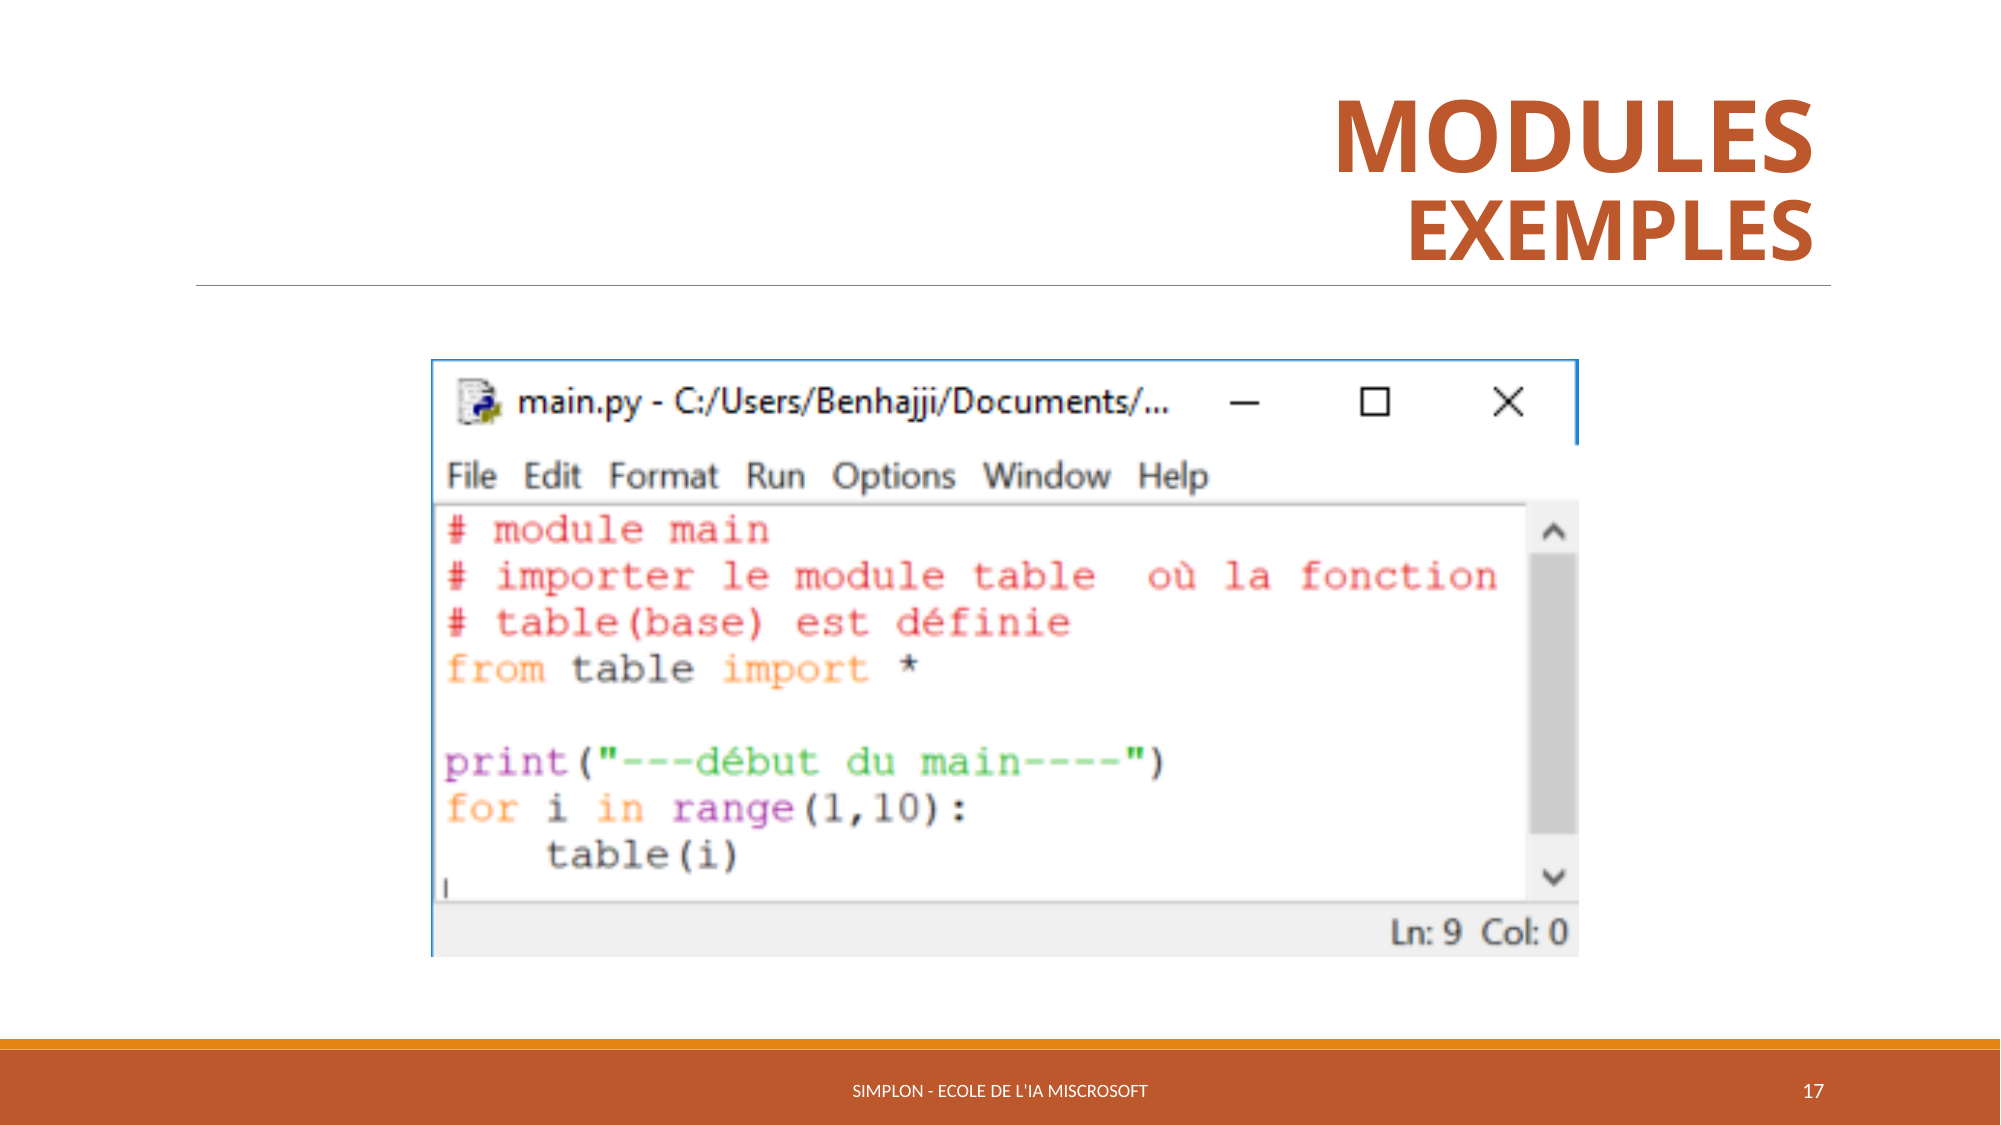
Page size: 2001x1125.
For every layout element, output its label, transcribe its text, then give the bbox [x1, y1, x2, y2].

picture [431, 359, 1579, 957]
text_box <numéro> [1624, 1059, 1840, 1120]
text_box MODULES EXEMPLES [180, 47, 1830, 285]
text_box Simplon - Ecole de l'IA Miscrosoft [604, 1059, 1396, 1120]
